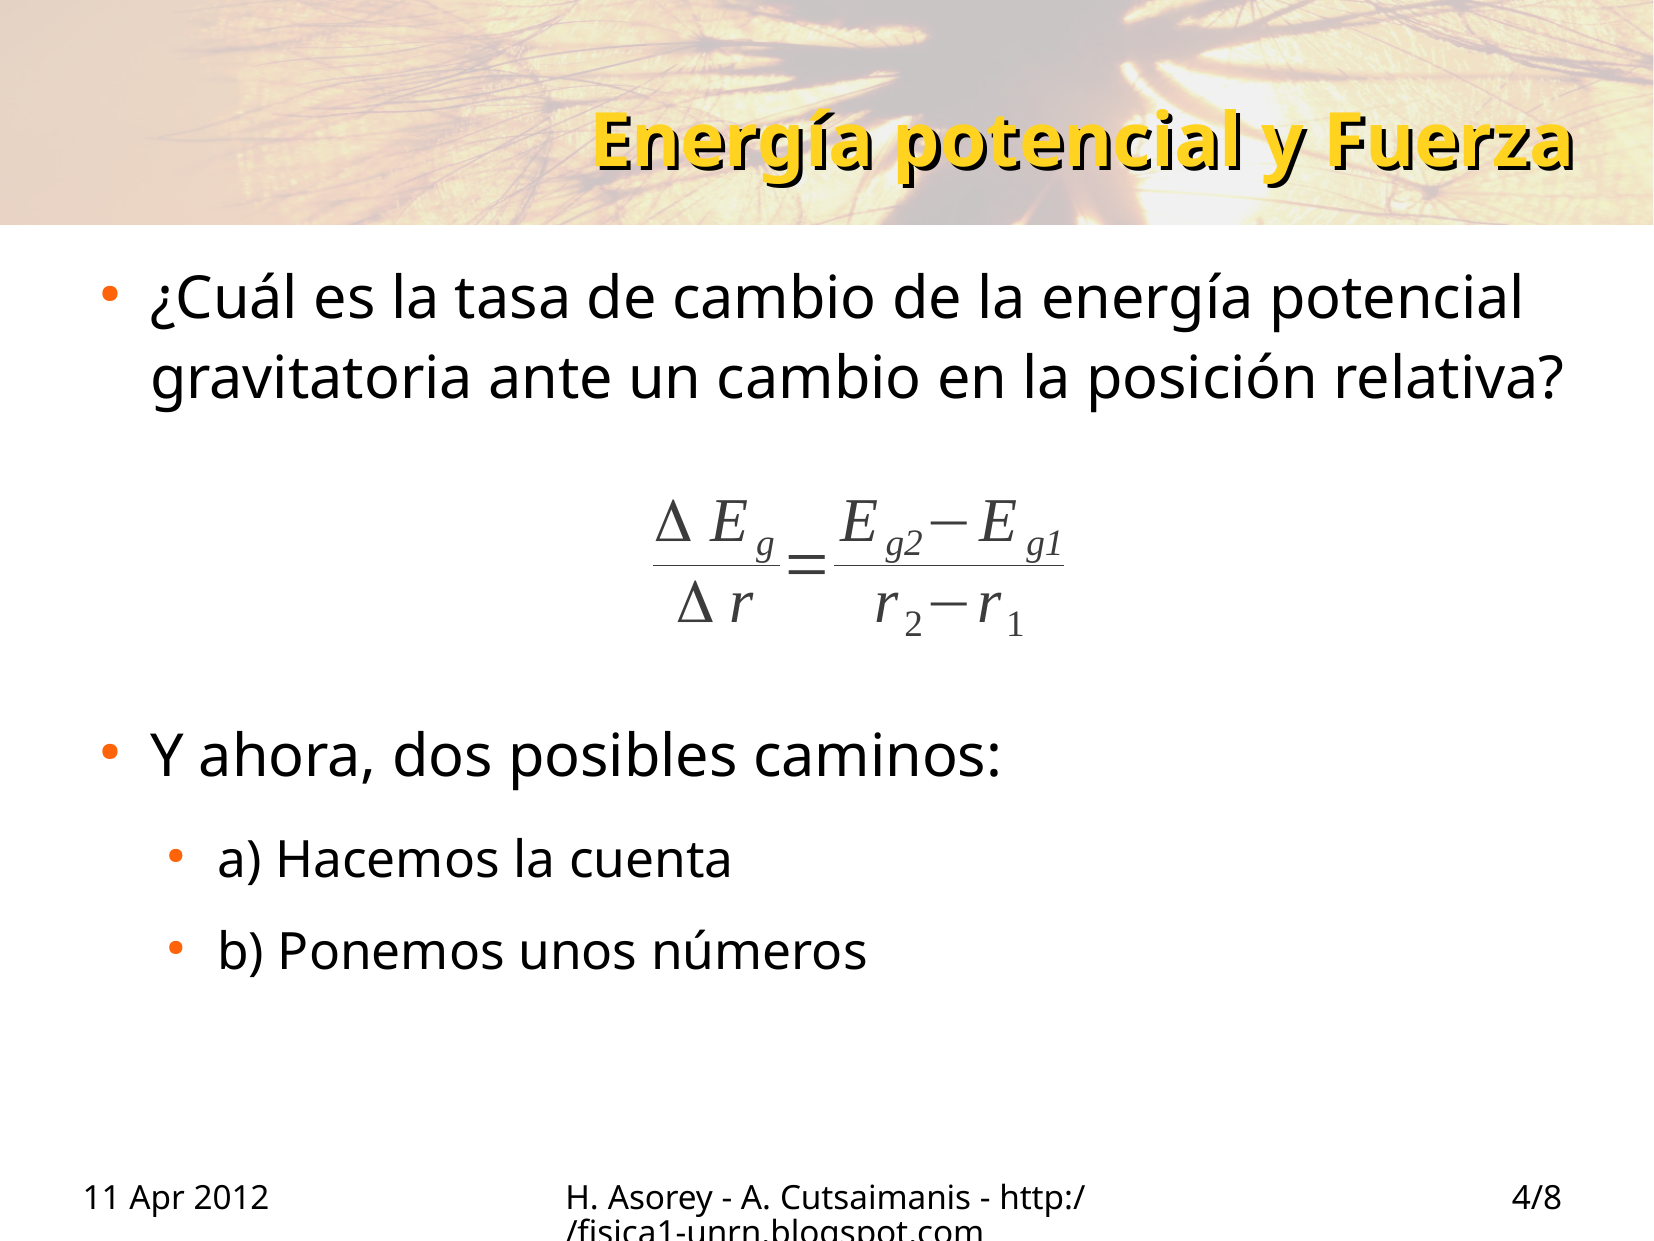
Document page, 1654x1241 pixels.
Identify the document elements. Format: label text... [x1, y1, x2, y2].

chart [645, 485, 1072, 646]
title Energía potencial y Fuerza [86, 49, 1576, 226]
picture [0, 0, 1654, 225]
list ¿Cuál es la tasa de cambio de la energía potencial gravitatoria ante un cambio en la posición relativa? Y ahora, dos posibles caminos: a) Hacemos la cuenta b) Ponemos unos números [82, 255, 1571, 1074]
